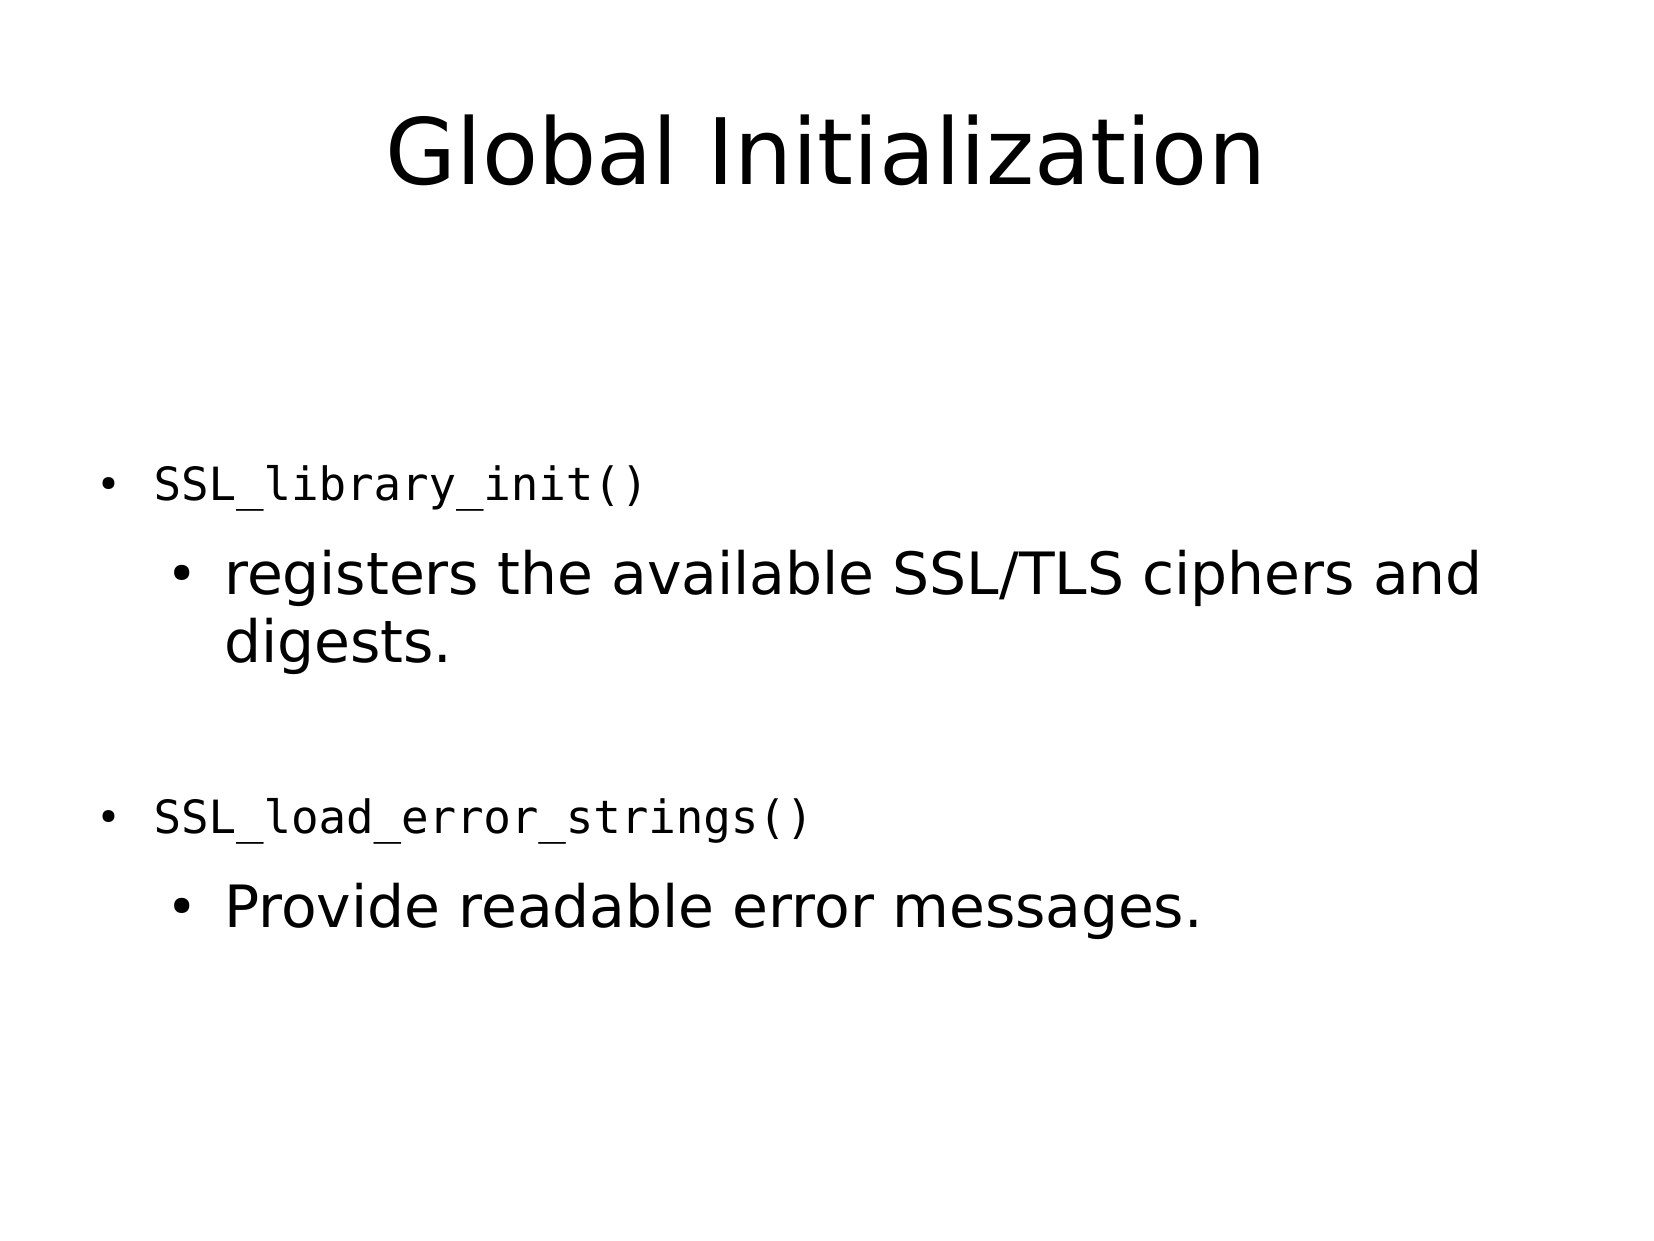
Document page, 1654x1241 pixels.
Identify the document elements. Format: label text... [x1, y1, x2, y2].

title Global Initialization [82, 56, 1571, 250]
list SSL_library_init() registers the available SSL/TLS ciphers and digests. SSL_load_error_strings() Provide readable error messages. [82, 290, 1571, 1109]
